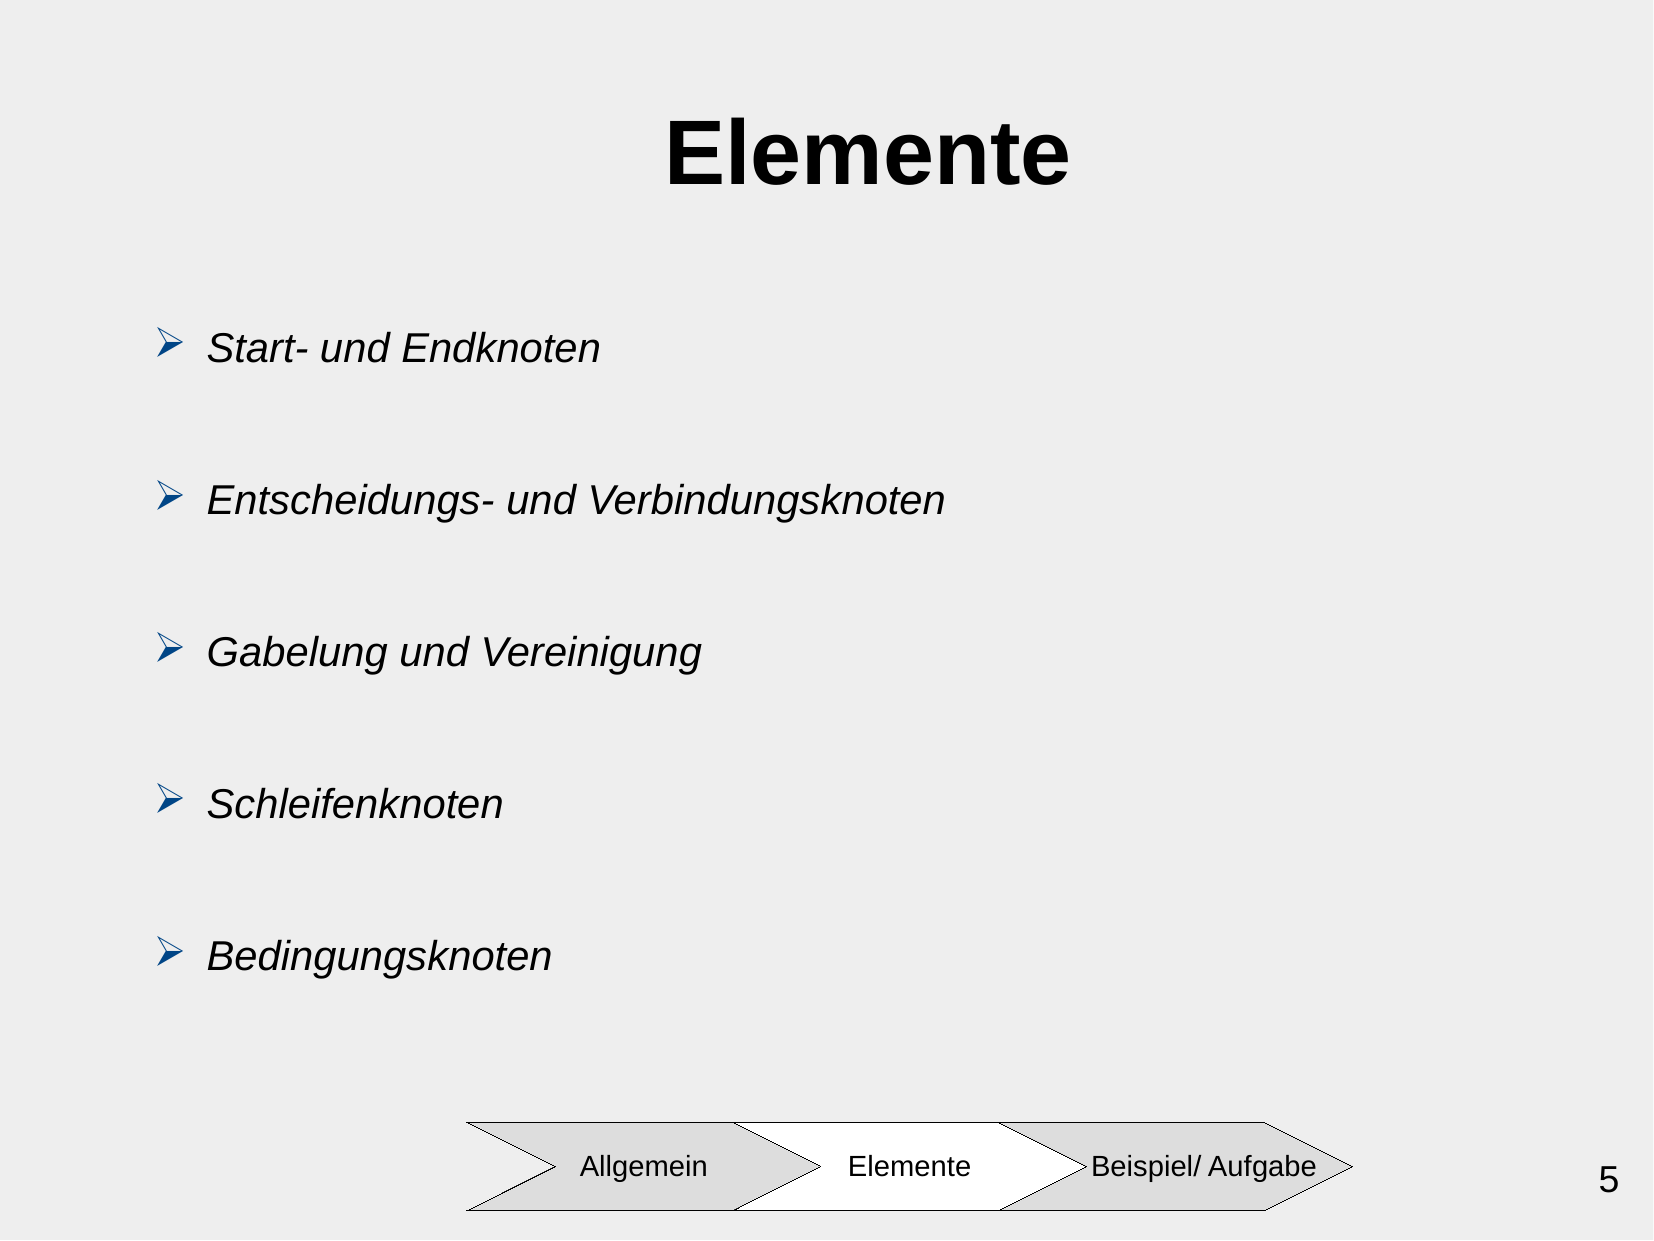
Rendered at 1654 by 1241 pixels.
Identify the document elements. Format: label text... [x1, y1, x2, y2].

text_box Beispiel/ Aufgabe [998, 1122, 1353, 1211]
text_box Elemente [732, 1122, 1085, 1211]
title Elemente [124, 49, 1613, 257]
list Start- und Endknoten Entscheidungs- und Verbindungsknoten Gabelung und Vereinigung Schleifenknoten Bedingungsknoten [135, 324, 1625, 1056]
text_box Allgemein [466, 1122, 819, 1211]
text_box <Nummer> [1584, 1151, 1654, 1209]
